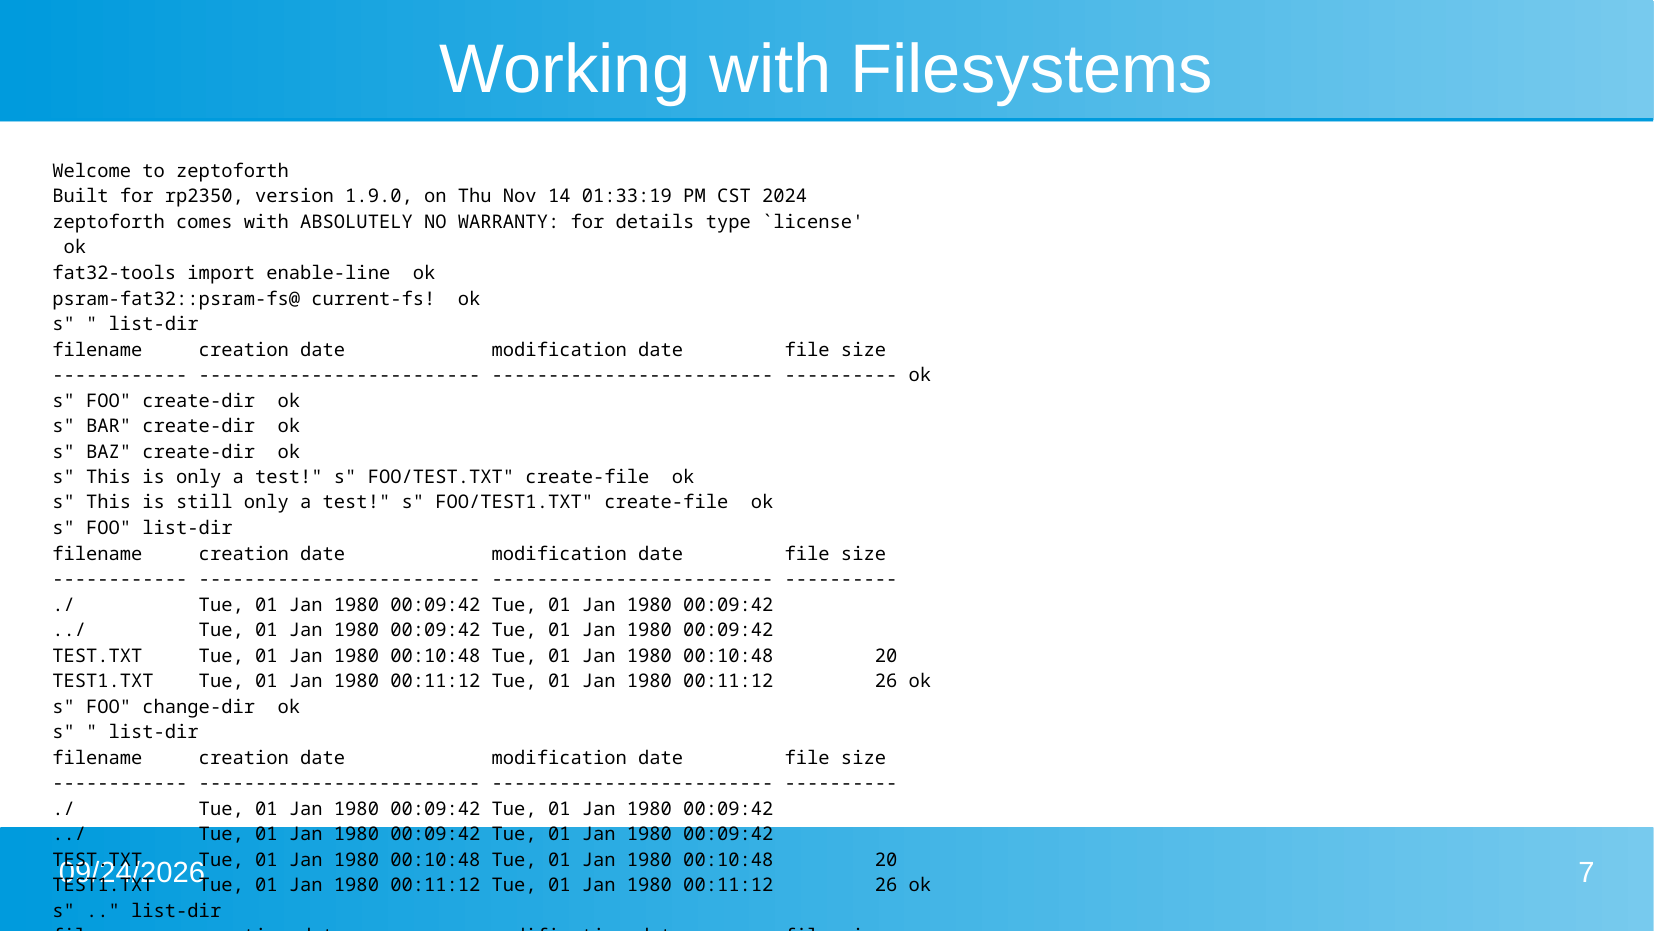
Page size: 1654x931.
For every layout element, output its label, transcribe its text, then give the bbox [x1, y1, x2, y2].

text_box Welcome to zeptoforth Built for rp2350, version 1.9.0, on Thu Nov 14 01:33:19 PM CST 2024 zeptoforth comes with ABSOLUTELY NO WARRANTY: for details type `license' ok fat32-tools import enable-line ok psram-fat32::psram-fs@ current-fs! ok s" " list-dir filename creation date modification date file size ------------ ------------------------- ------------------------- ---------- ok s" FOO" create-dir ok s" BAR" create-dir ok s" BAZ" create-dir ok s" This is only a test!" s" FOO/TEST.TXT" create-file ok s" This is still only a test!" s" FOO/TEST1.TXT" create-file ok s" FOO" list-dir filename creation date modification date file size ------------ ------------------------- ------------------------- ---------- ./ Tue, 01 Jan 1980 00:09:42 Tue, 01 Jan 1980 00:09:42 ../ Tue, 01 Jan 1980 00:09:42 Tue, 01 Jan 1980 00:09:42 TEST.TXT Tue, 01 Jan 1980 00:10:48 Tue, 01 Jan 1980 00:10:48 20 TEST1.TXT Tue, 01 Jan 1980 00:11:12 Tue, 01 Jan 1980 00:11:12 26 ok s" FOO" change-dir ok s" " list-dir filename creation date modification date file size ------------ ------------------------- ------------------------- ---------- ./ Tue, 01 Jan 1980 00:09:42 Tue, 01 Jan 1980 00:09:42 ../ Tue, 01 Jan 1980 00:09:42 Tue, 01 Jan 1980 00:09:42 TEST.TXT Tue, 01 Jan 1980 00:10:48 Tue, 01 Jan 1980 00:10:48 20 TEST1.TXT Tue, 01 Jan 1980 00:11:12 Tue, 01 Jan 1980 00:11:12 26 ok s" .." list-dir filename creation date modification date file size ------------ ------------------------- ------------------------- ---------- FOO/ Tue, 01 Jan 1980 00:09:42 Tue, 01 Jan 1980 00:11:12 BAR/ Tue, 01 Jan 1980 00:09:45 Tue, 01 Jan 1980 00:09:44 BAZ/ Tue, 01 Jan 1980 00:09:50 Tue, 01 Jan 1980 00:09:50 ok [37, 150, 1613, 823]
title Working with Filesystems [59, 29, 1595, 108]
